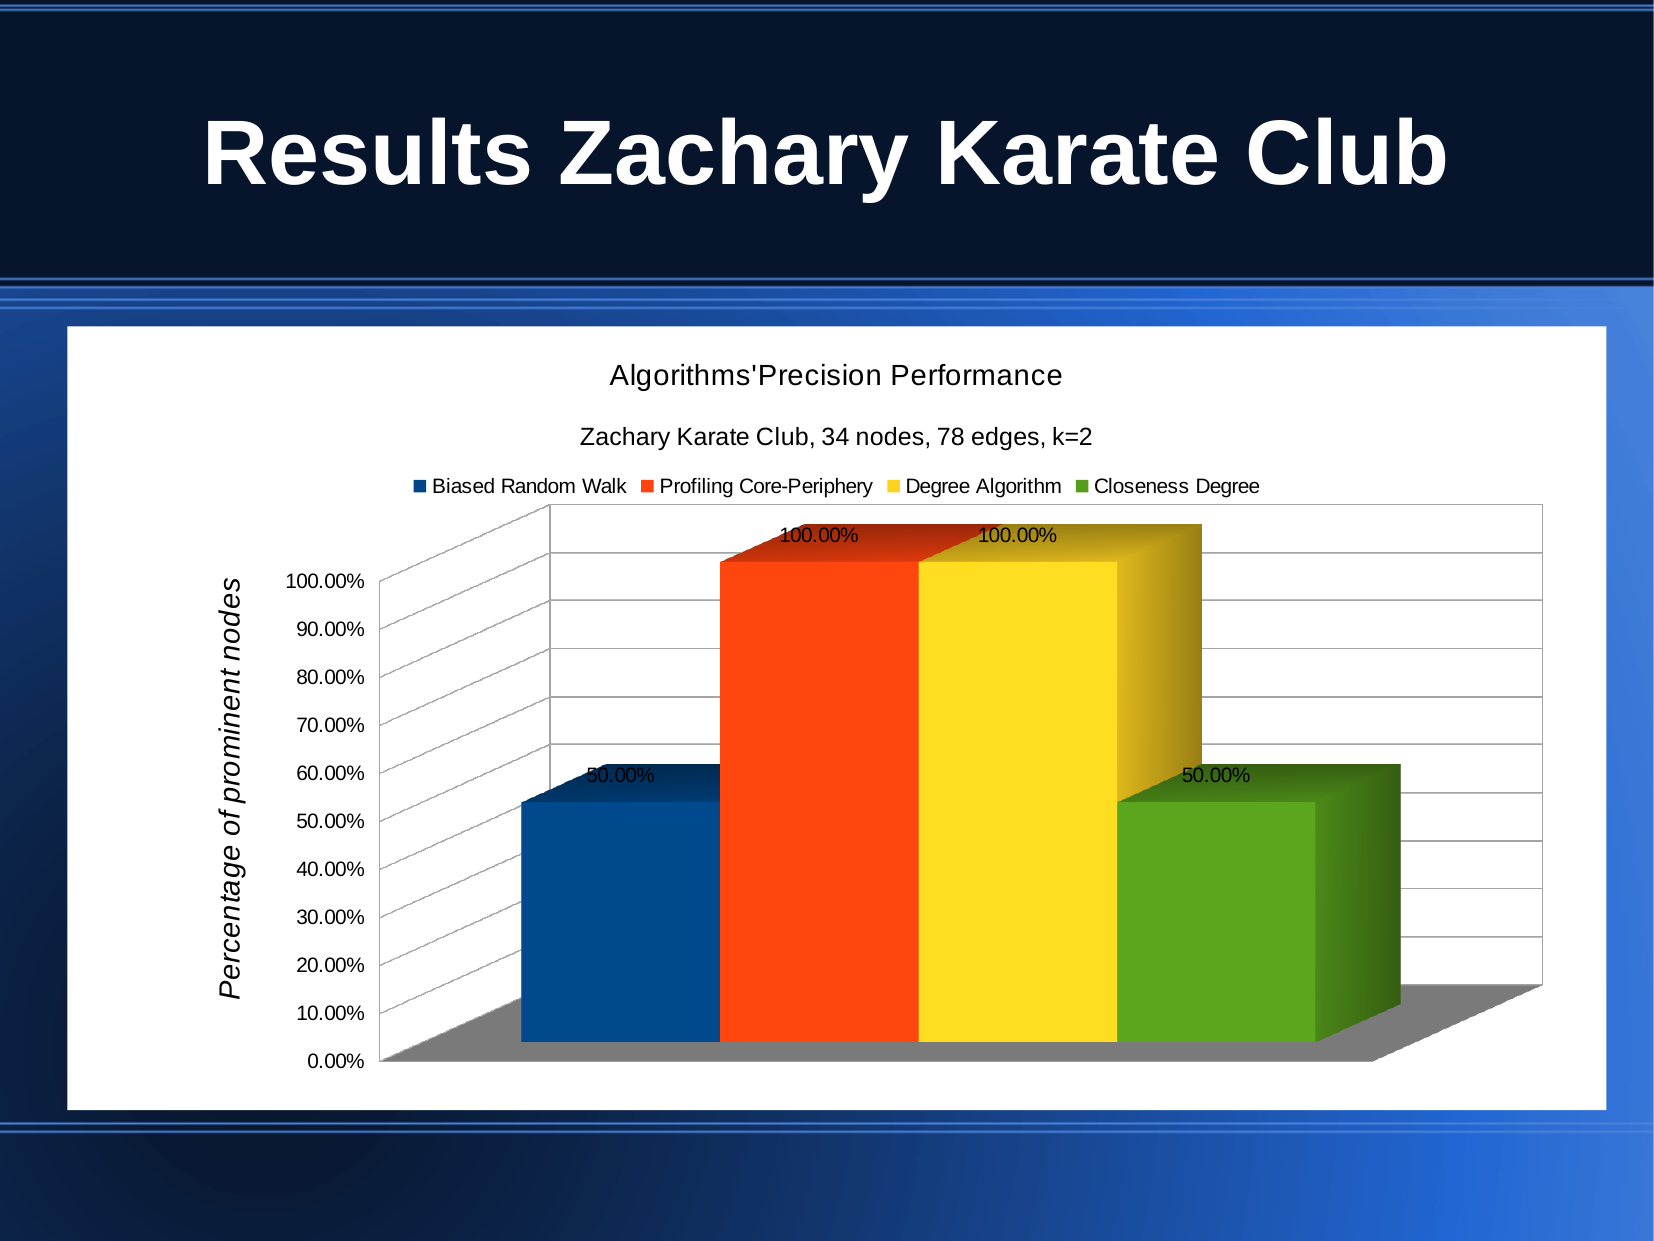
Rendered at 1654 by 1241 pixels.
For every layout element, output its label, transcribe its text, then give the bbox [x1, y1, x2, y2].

title Results Zachary Karate Club [82, 49, 1571, 257]
picture [0, 0, 1654, 1241]
chart [67, 326, 1607, 1111]
